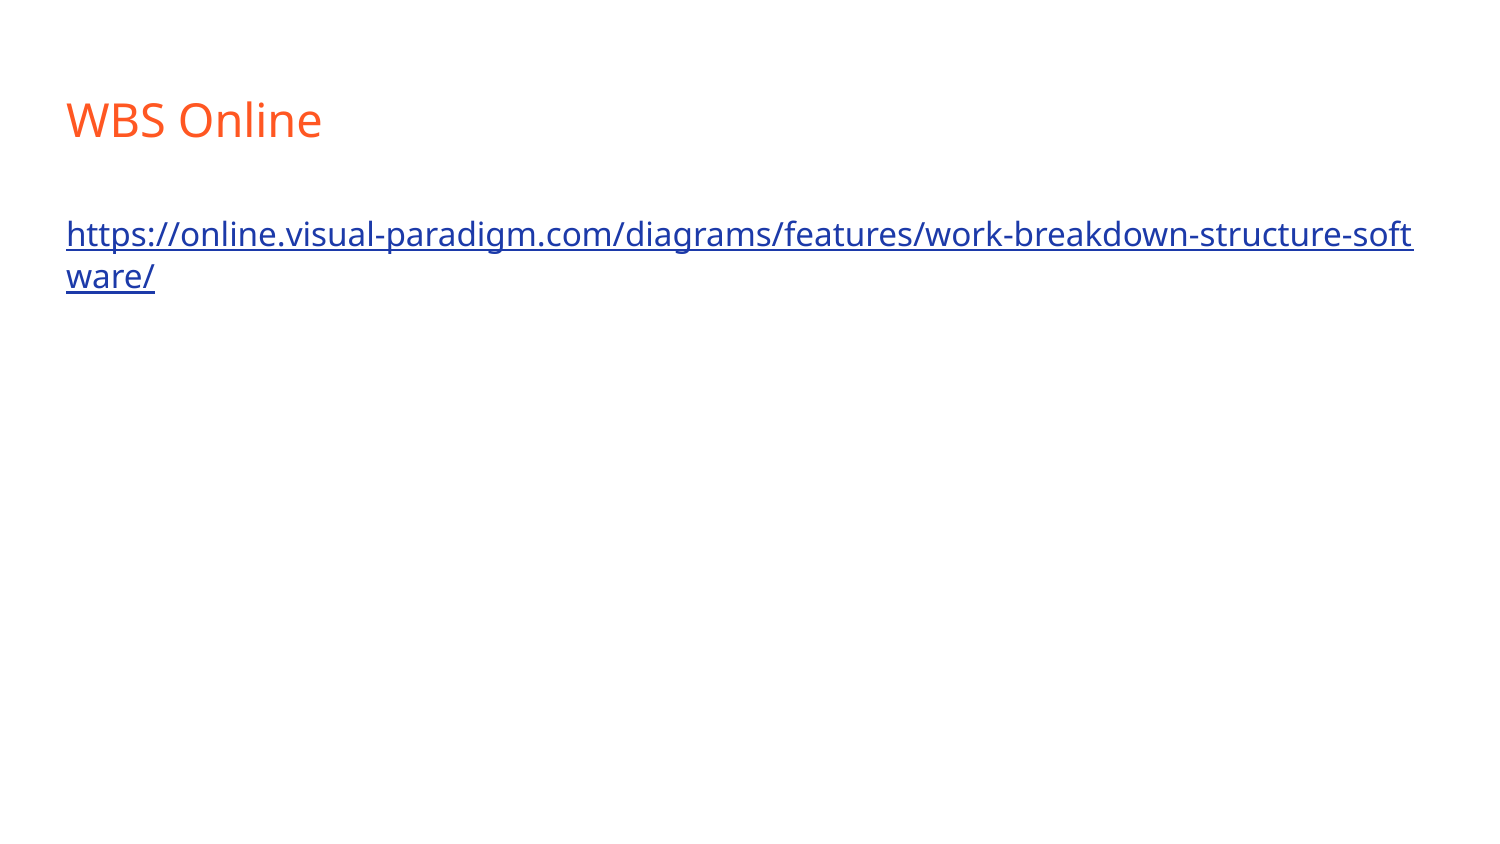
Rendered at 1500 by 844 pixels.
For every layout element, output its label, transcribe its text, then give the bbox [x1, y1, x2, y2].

title WBS Online [51, 72, 1449, 167]
list https://online.visual-paradigm.com/diagrams/features/work-breakdown-structure-software/ [51, 189, 1449, 750]
